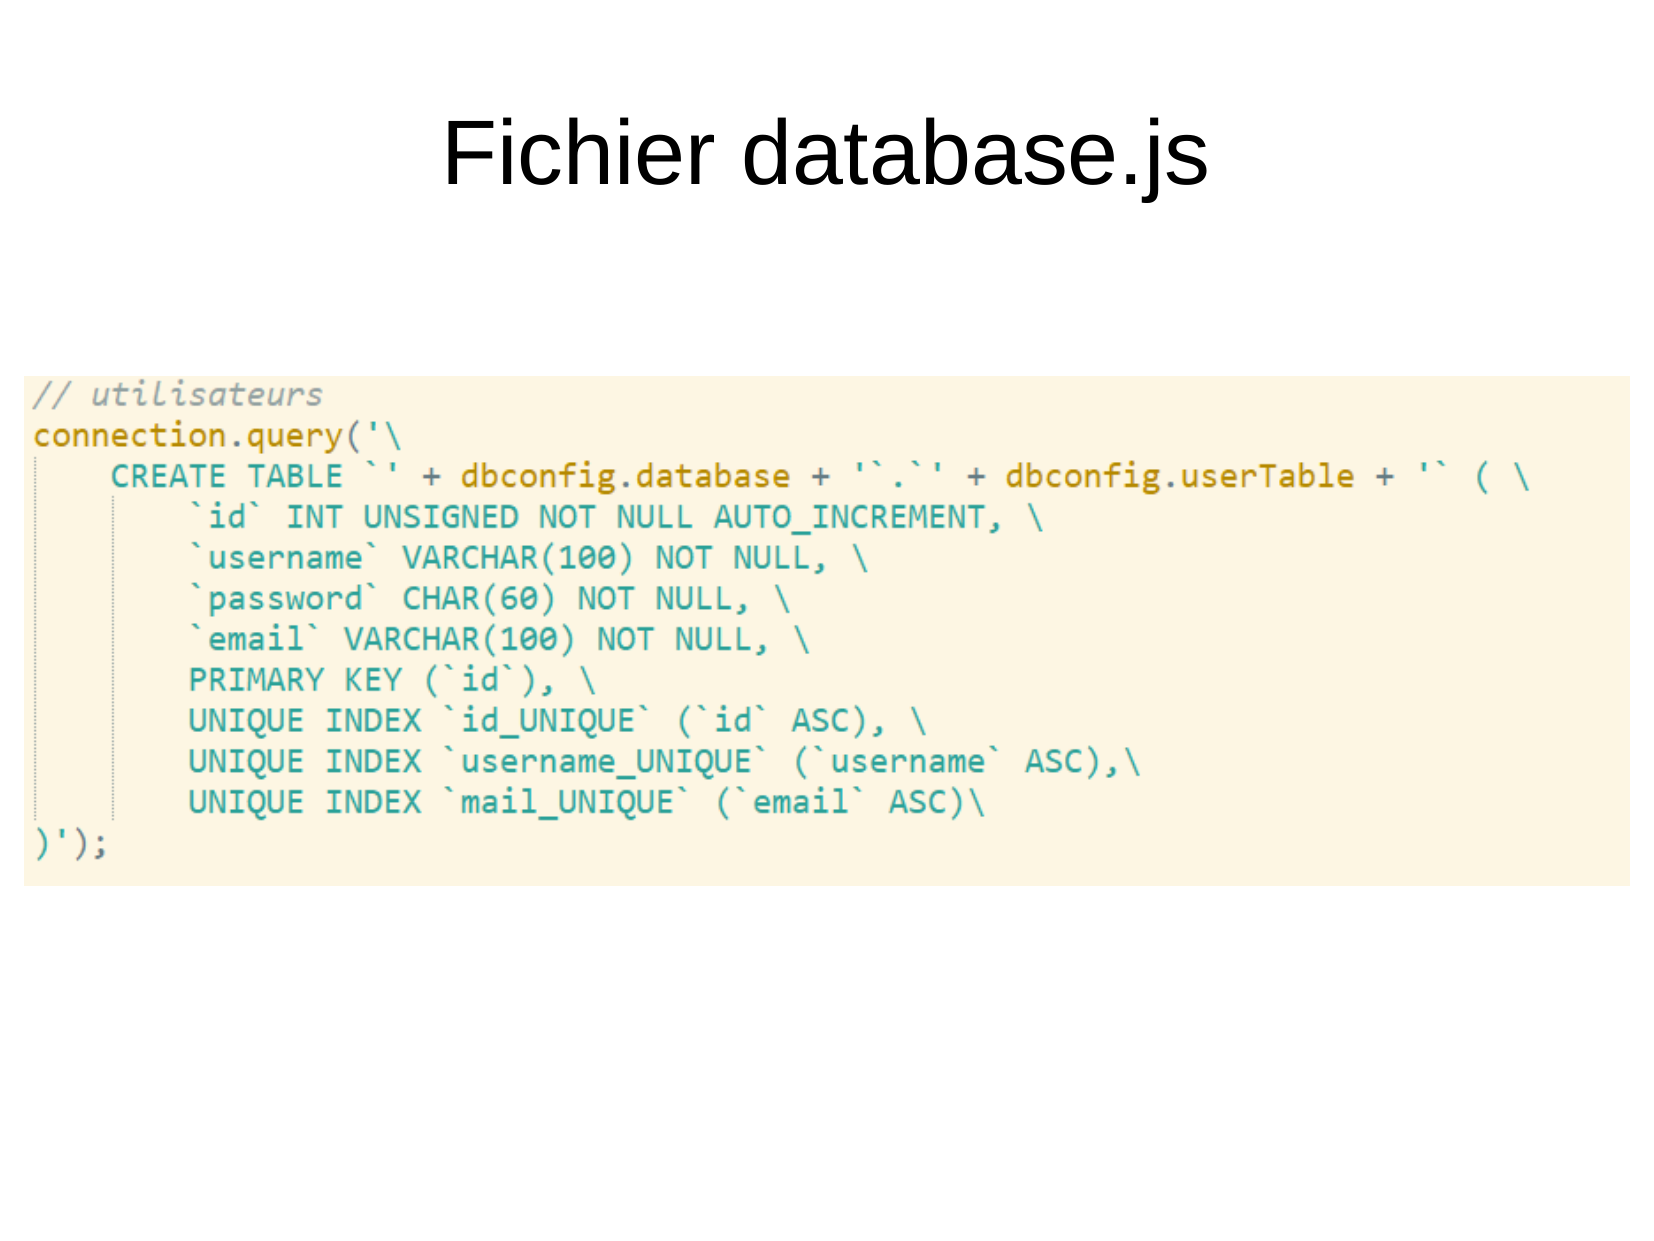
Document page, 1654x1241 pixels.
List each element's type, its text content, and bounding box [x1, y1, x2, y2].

title Fichier database.js [82, 49, 1571, 257]
picture [24, 376, 1630, 886]
